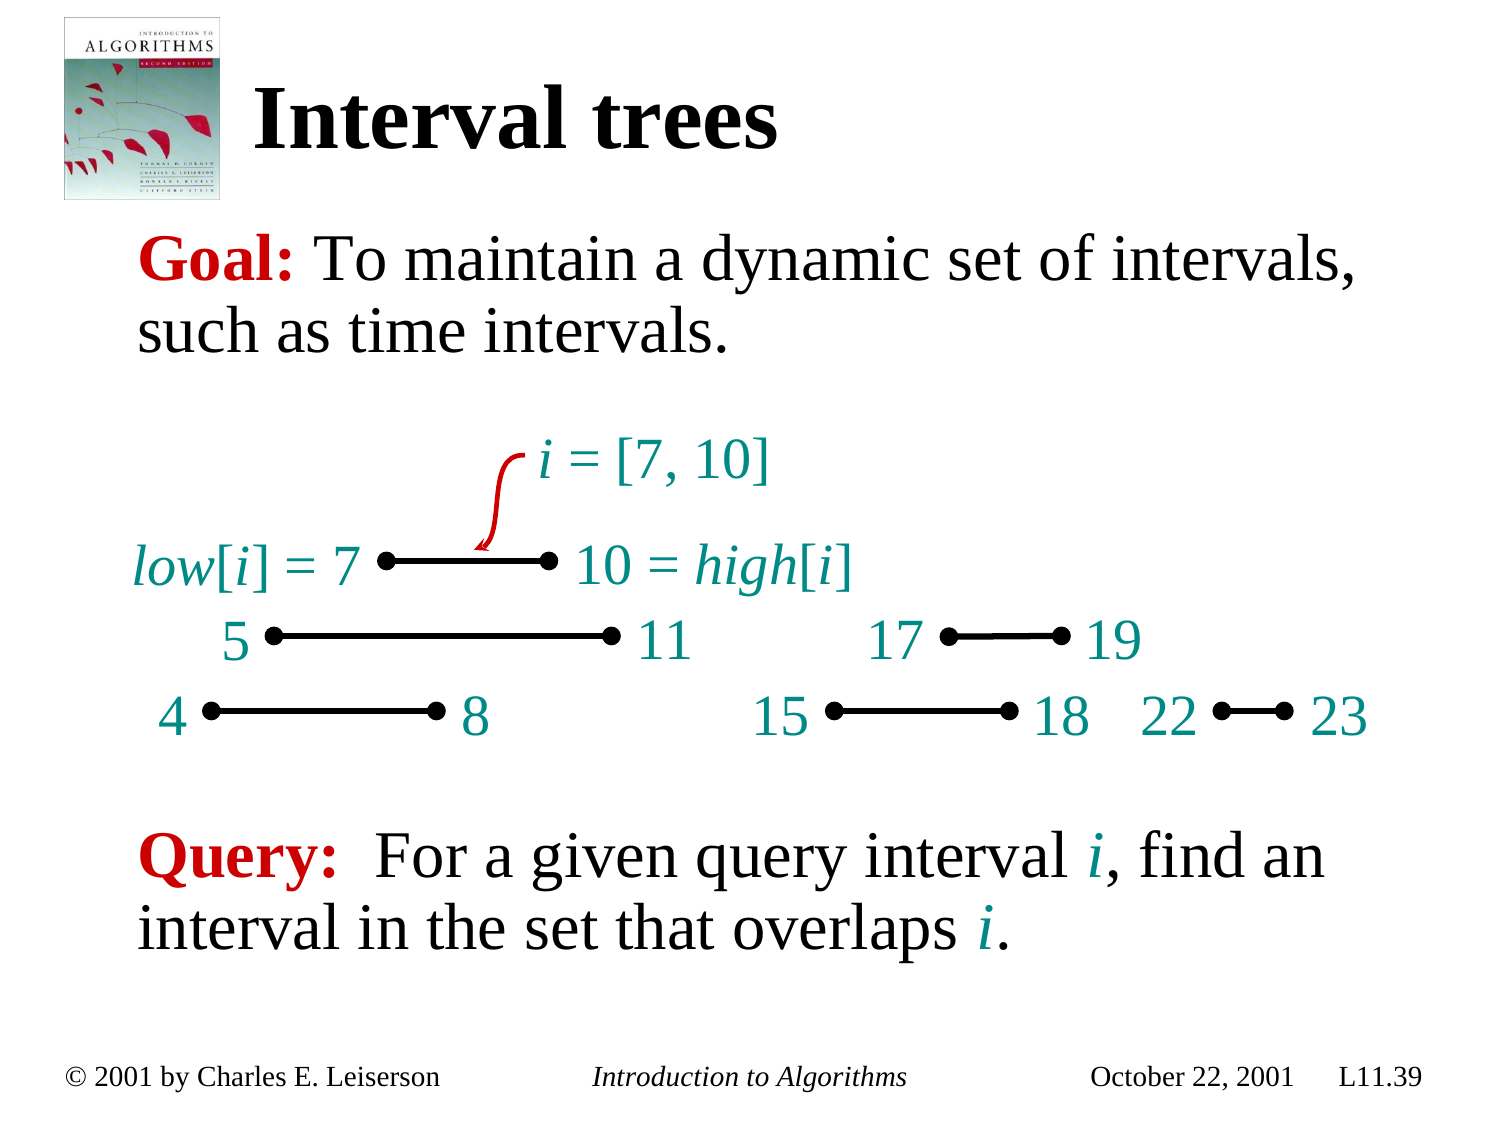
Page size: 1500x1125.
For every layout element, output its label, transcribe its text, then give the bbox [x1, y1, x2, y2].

text_box October 22, 2001 L11.<number> [982, 1049, 1438, 1101]
text_box 23 [1295, 669, 1384, 756]
text_box 5 [206, 594, 266, 680]
text_box 4 [143, 669, 203, 756]
text_box Introduction to Algorithms [577, 1049, 923, 1101]
text_box 19 [1069, 593, 1158, 680]
text_box Query: For a given query interval i, find an interval in the set that overlaps i. [122, 812, 1348, 972]
picture [64, 17, 220, 200]
text_box i = [7, 10] [522, 412, 787, 498]
text_box Goal: To maintain a dynamic set of intervals, such as time intervals. [122, 215, 1376, 375]
text_box 17 [851, 593, 940, 680]
text_box 10 = high[i] [559, 518, 869, 605]
text_box 18 [1017, 669, 1106, 756]
text_box 22 [1125, 669, 1214, 756]
text_box 8 [446, 669, 506, 756]
text_box 11 [621, 593, 711, 680]
title Interval trees [237, 24, 1475, 213]
text_box 15 [736, 669, 826, 756]
text_box low[i] = 7 [116, 519, 377, 605]
